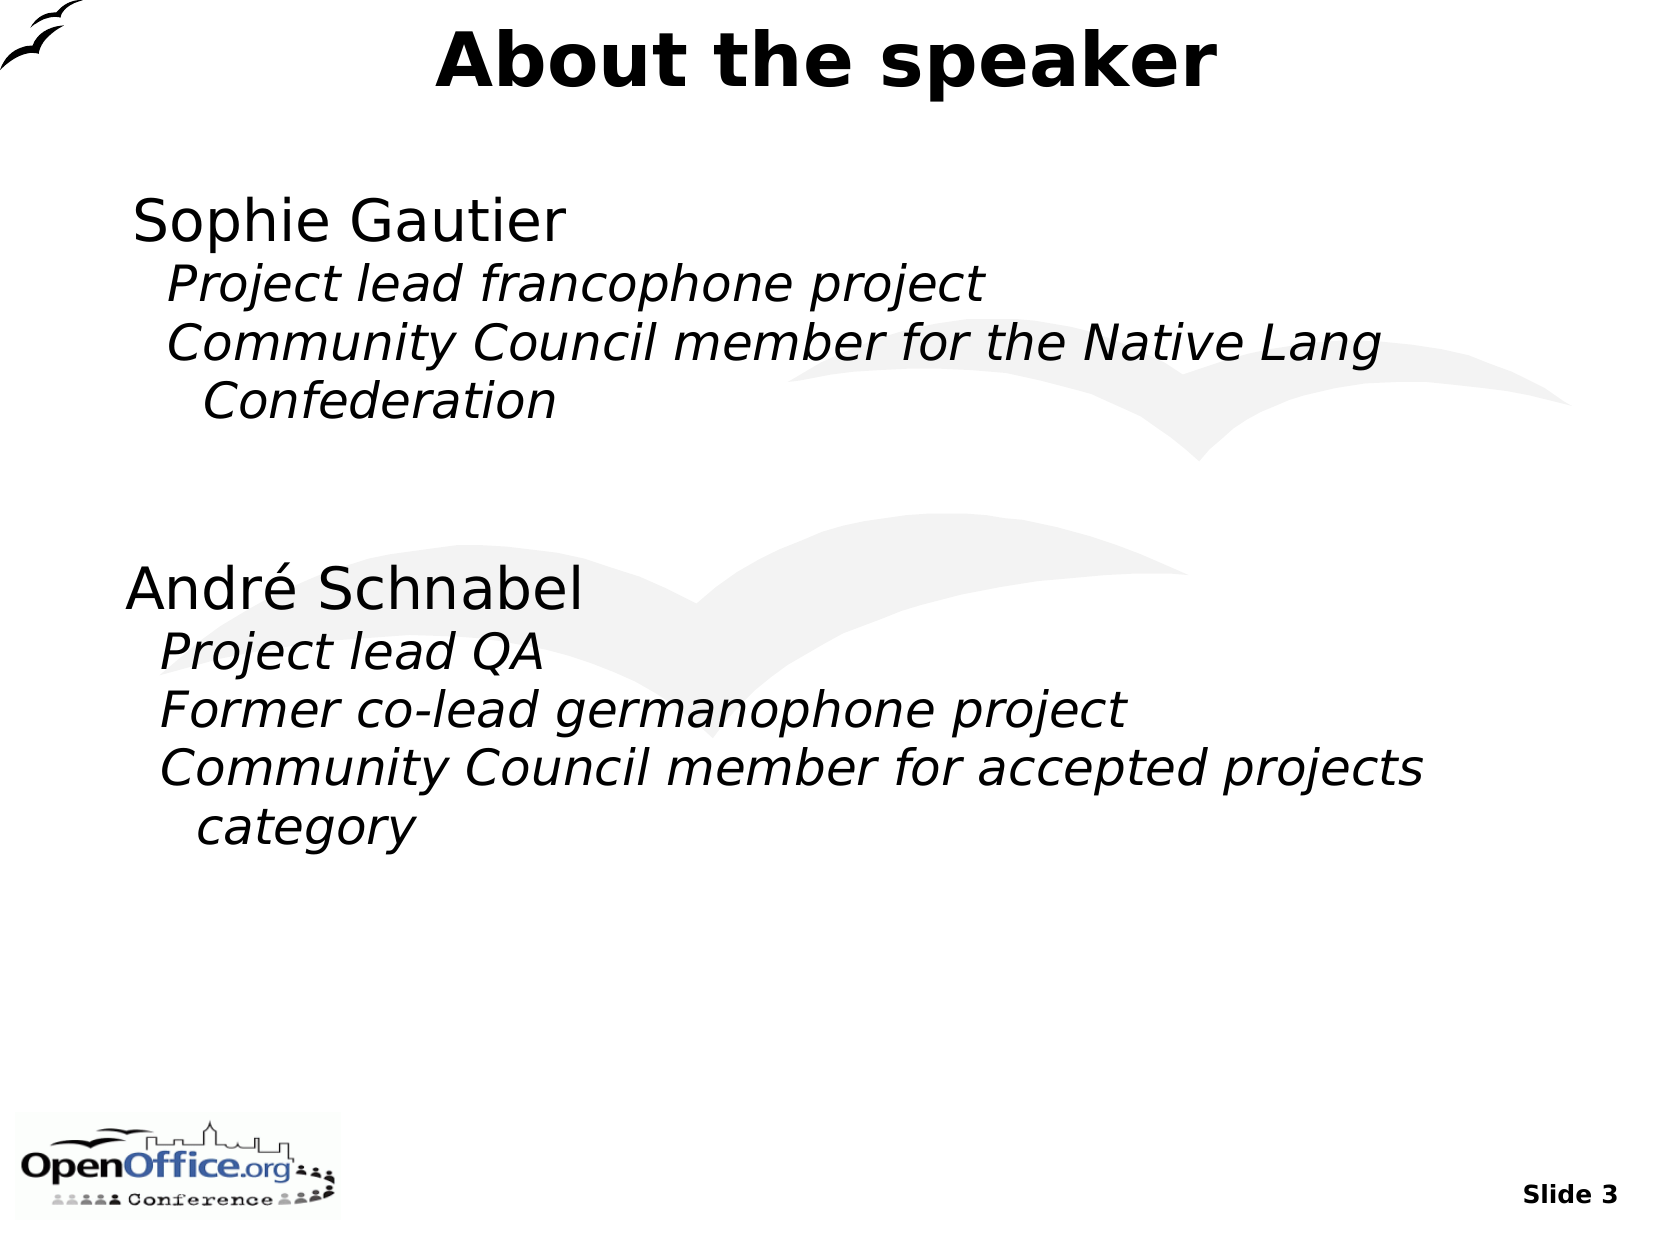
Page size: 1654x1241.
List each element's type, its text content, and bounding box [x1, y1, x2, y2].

text_box Sophie Gautier Project lead francophone project Community Council member for the Native Lang Confederation [96, 187, 1531, 472]
picture [15, 1112, 341, 1220]
text_box André Schnabel Project lead QA Former co-lead germanophone project Community Council member for accepted projects category [89, 555, 1531, 951]
title About the speaker [0, 0, 1654, 121]
